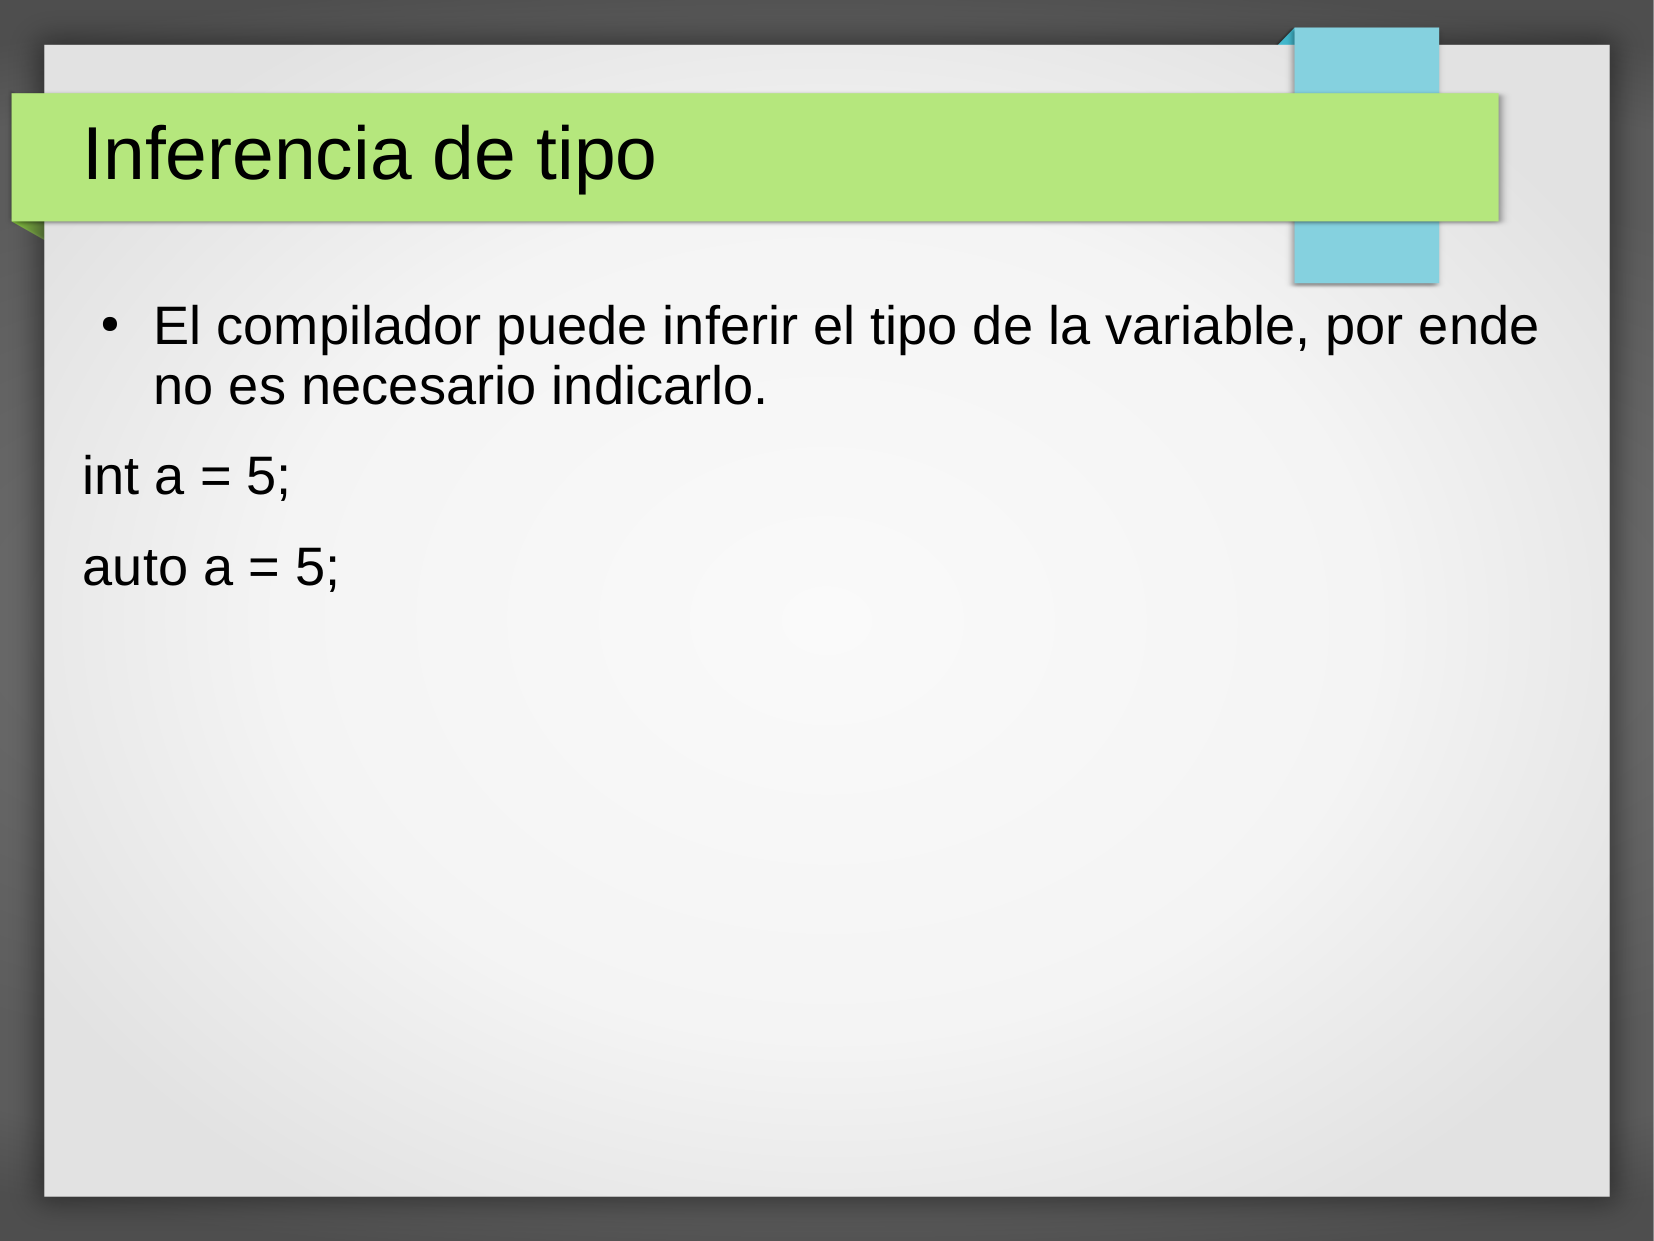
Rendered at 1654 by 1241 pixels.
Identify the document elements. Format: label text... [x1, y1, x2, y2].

list El compilador puede inferir el tipo de la variable, por ende no es necesario indicarlo. int a = 5; auto a = 5; [82, 295, 1571, 1015]
title Inferencia de tipo [82, 94, 1264, 213]
picture [0, 0, 1654, 1241]
